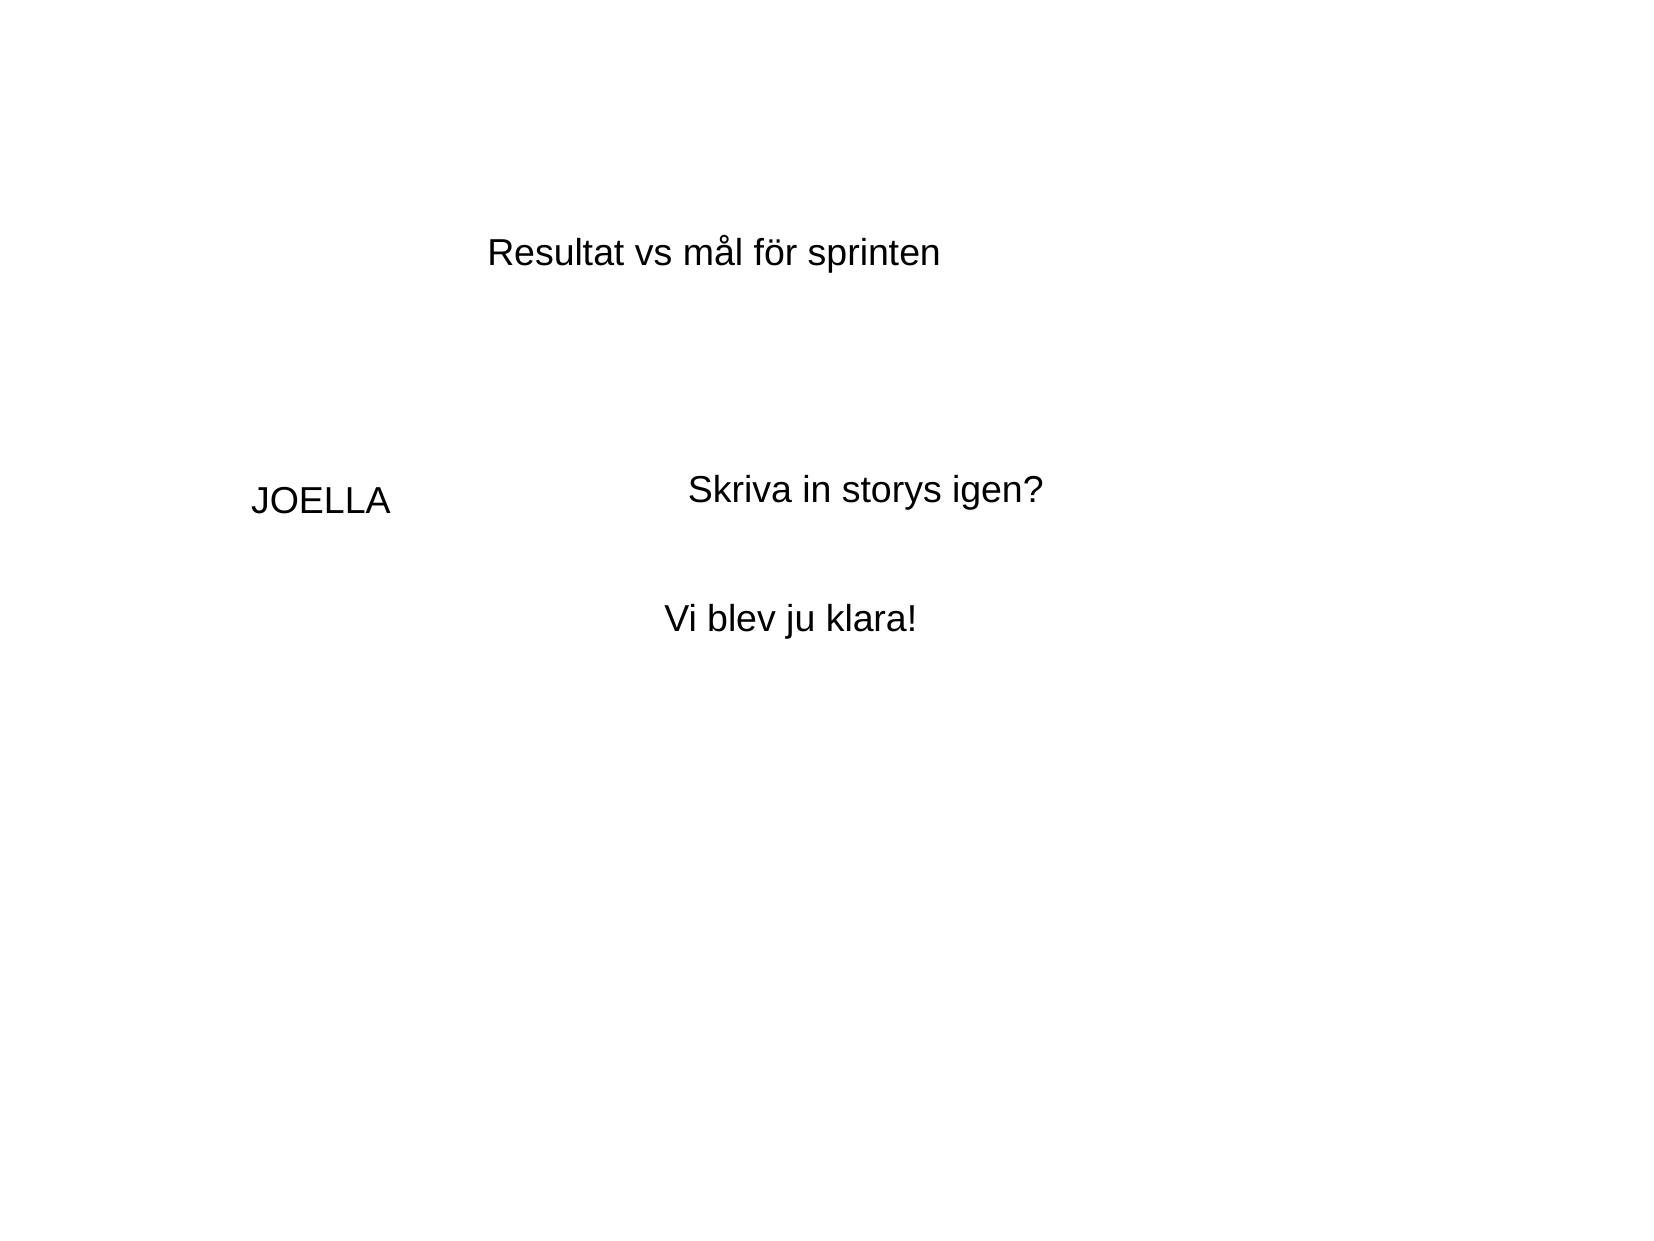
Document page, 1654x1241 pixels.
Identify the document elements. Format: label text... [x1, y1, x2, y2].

text_box Vi blev ju klara! [649, 590, 933, 648]
text_box Skriva in storys igen? [673, 460, 1060, 518]
text_box JOELLA [236, 472, 406, 530]
text_box Resultat vs mål för sprinten [472, 224, 957, 282]
